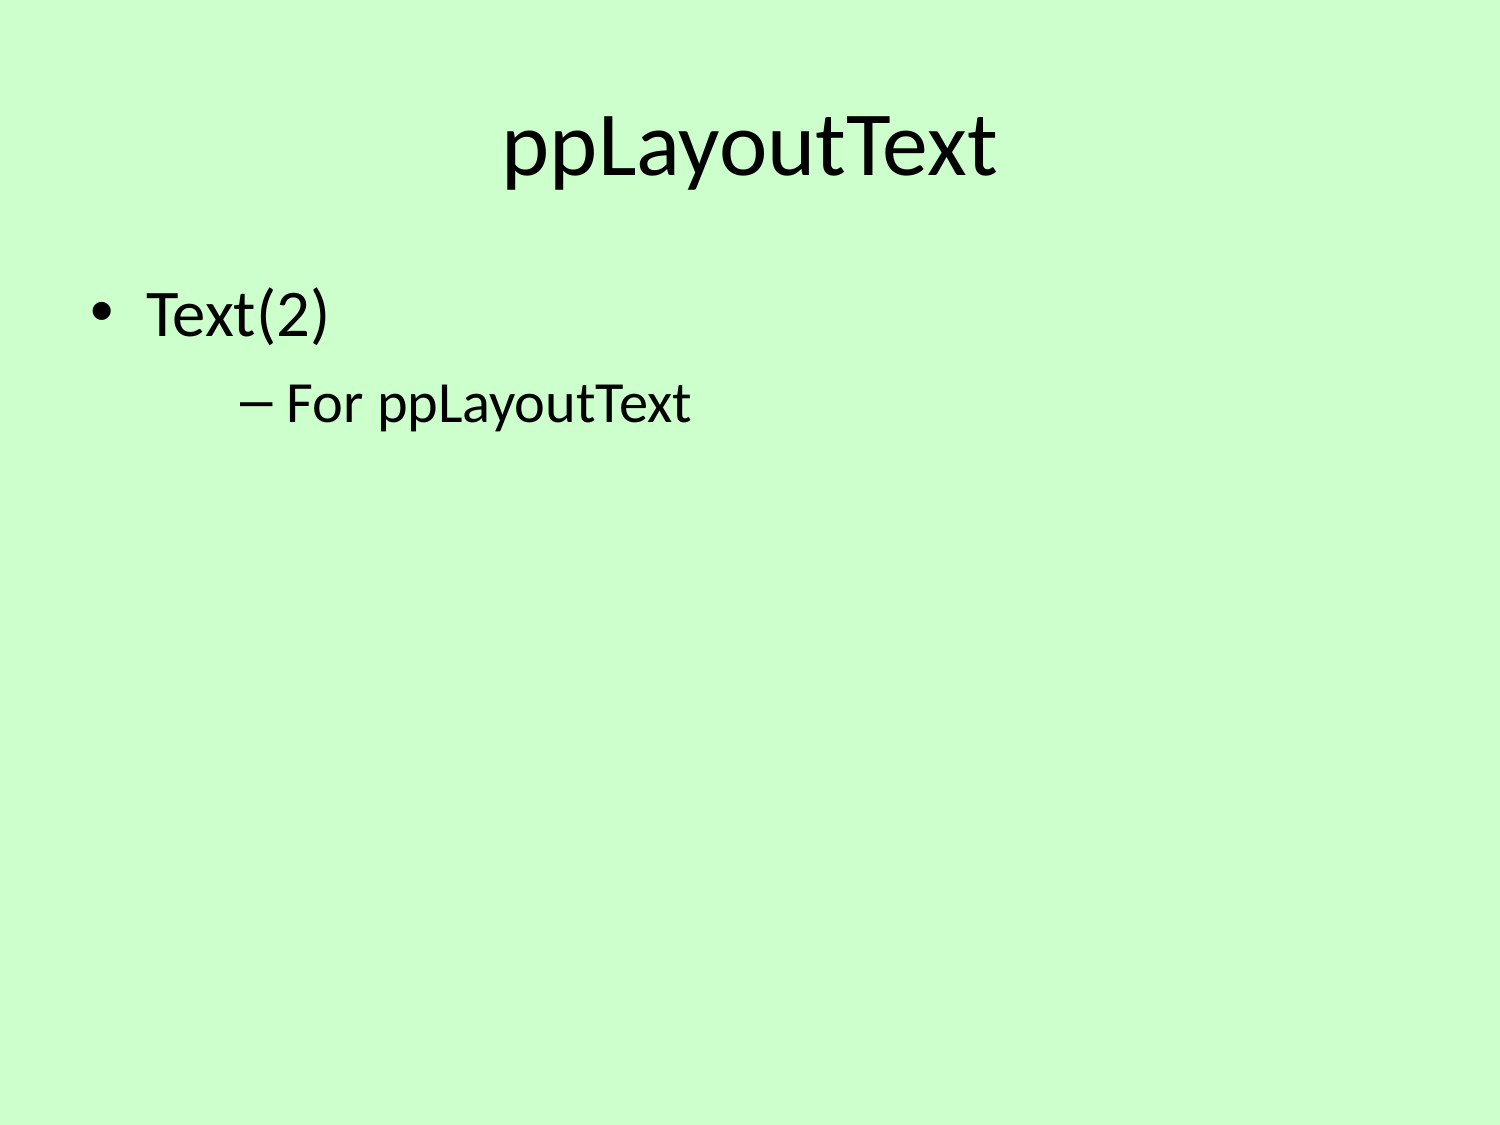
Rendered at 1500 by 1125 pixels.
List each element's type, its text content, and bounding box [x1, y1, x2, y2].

title ppLayoutText [75, 45, 1426, 233]
list Text(2) For ppLayoutText [75, 262, 1426, 1005]
